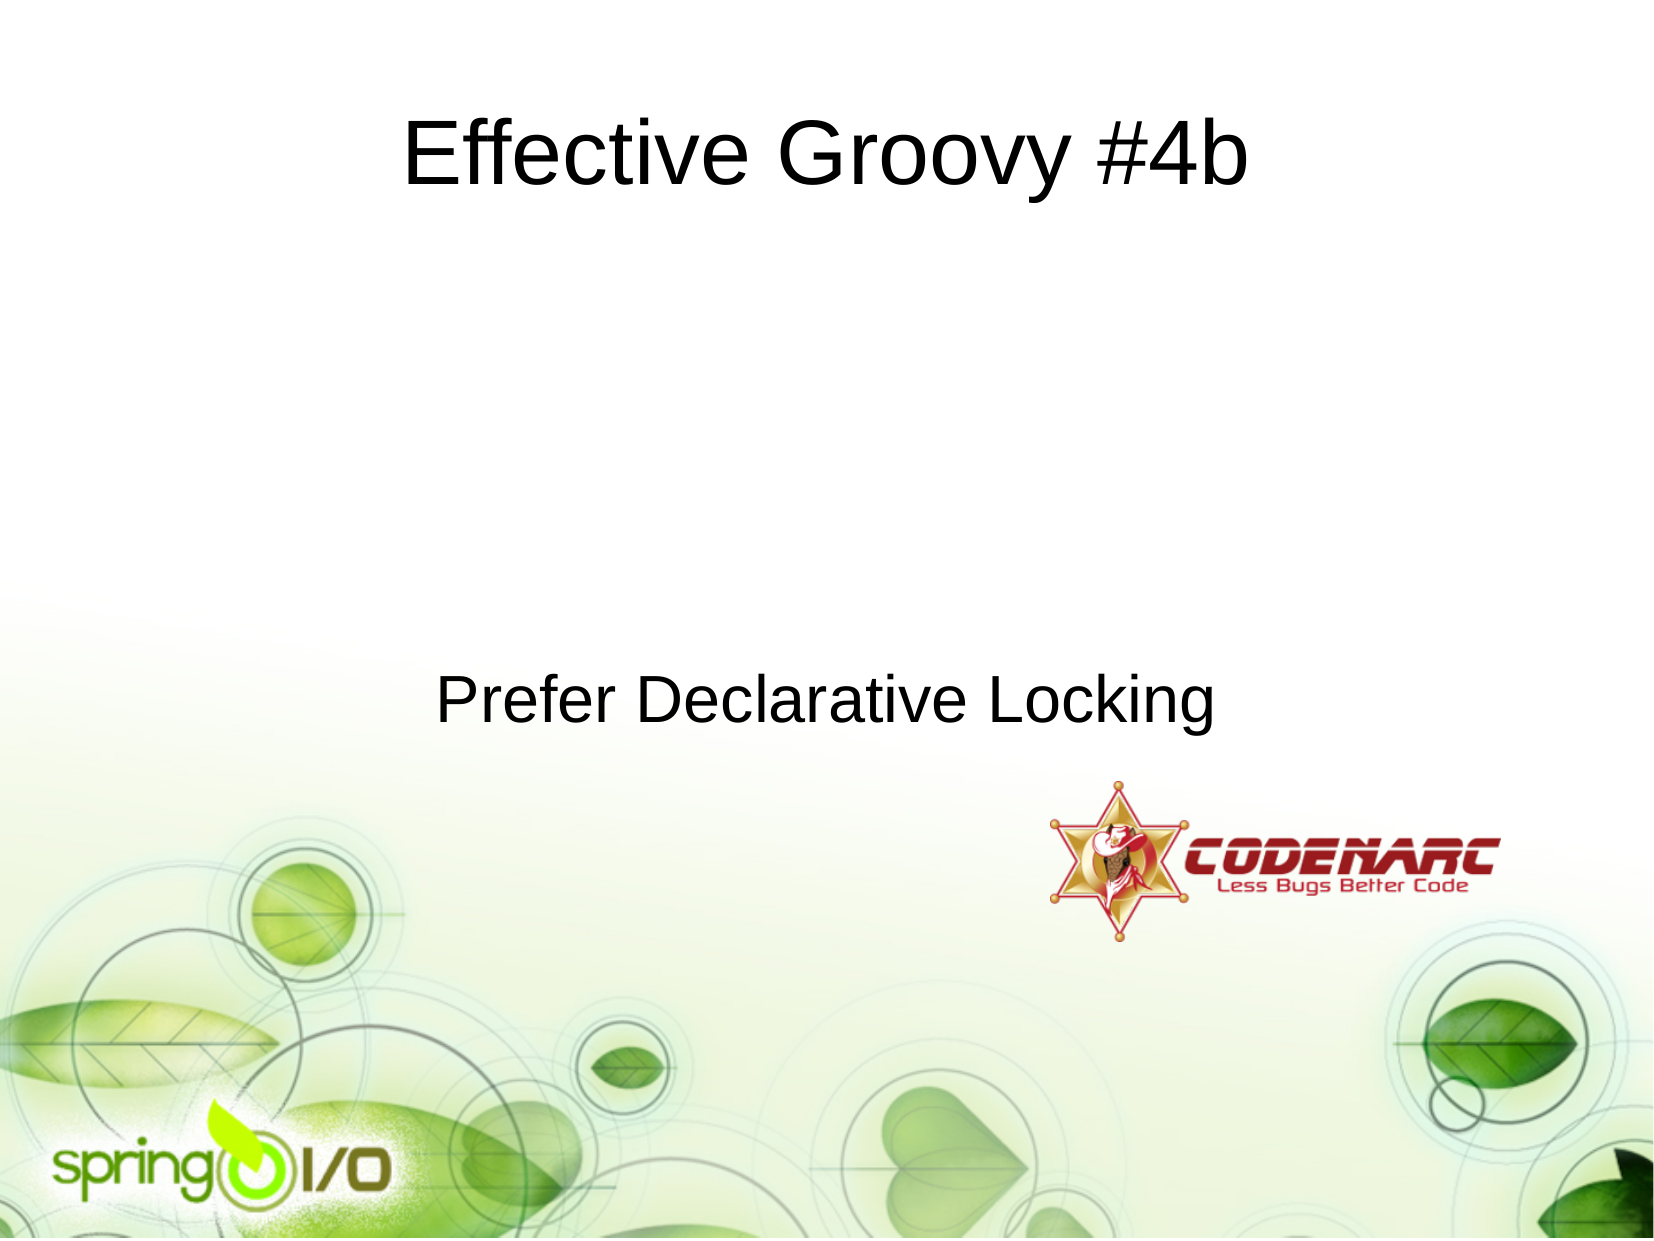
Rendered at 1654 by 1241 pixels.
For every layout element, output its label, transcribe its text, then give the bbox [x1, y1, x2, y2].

title Effective Groovy #4b [82, 56, 1571, 250]
picture [0, 0, 1654, 1238]
subtitle Prefer Declarative Locking [82, 297, 1571, 1102]
